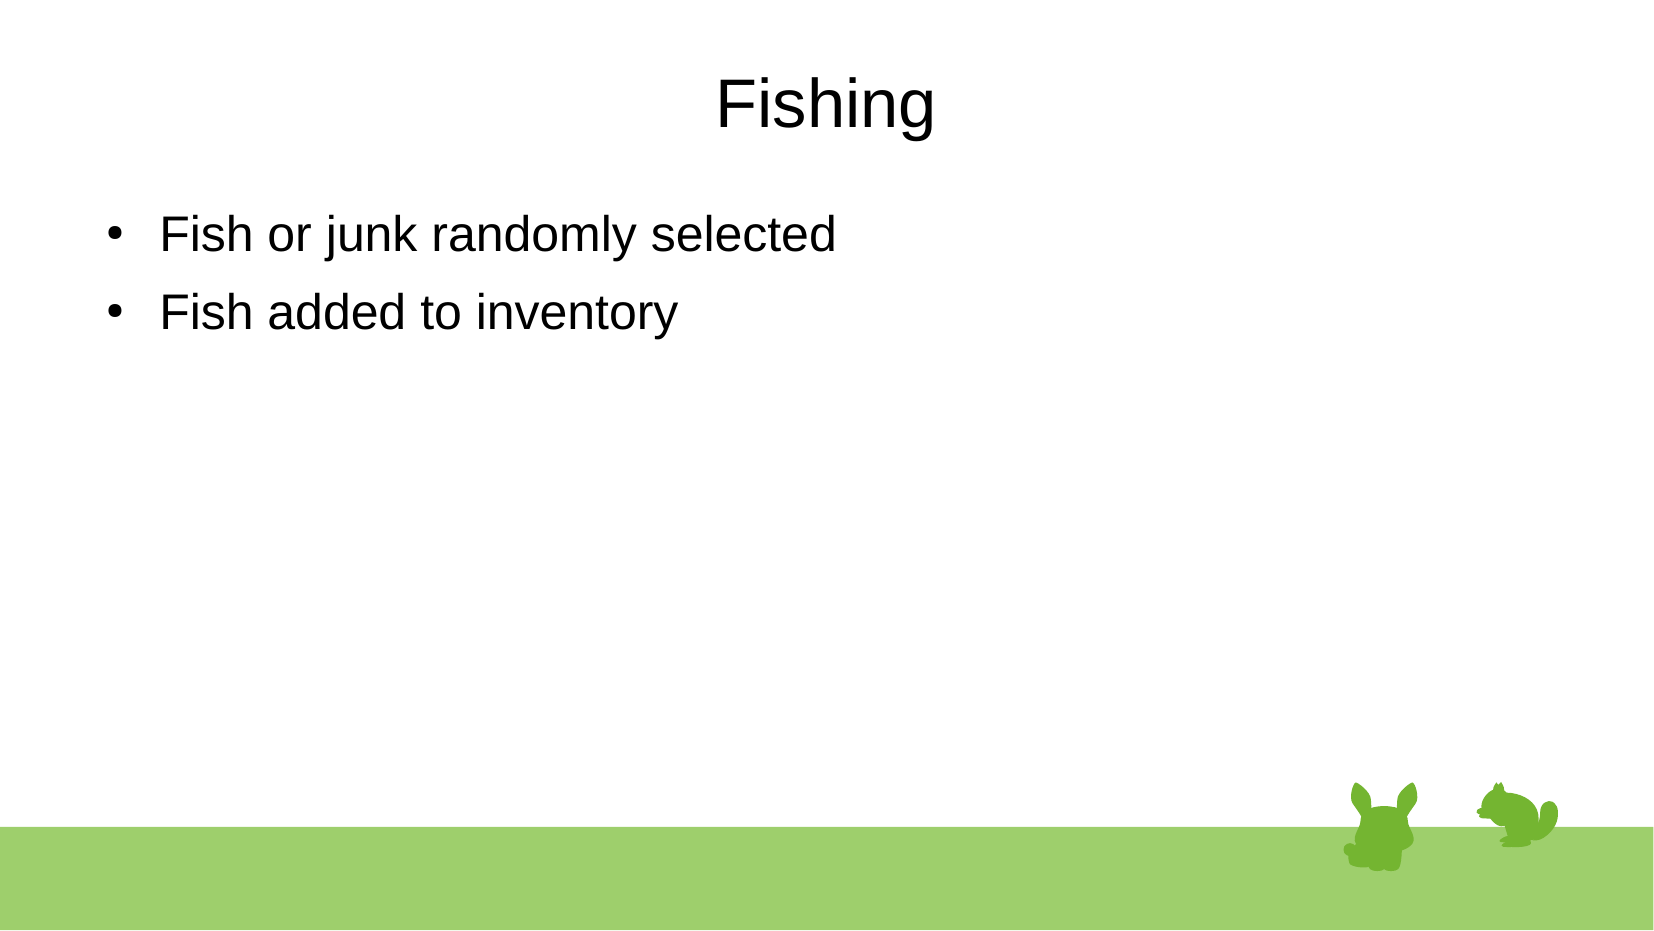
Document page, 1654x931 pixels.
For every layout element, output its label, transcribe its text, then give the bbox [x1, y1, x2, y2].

title Fishing [88, 29, 1565, 178]
list Fish or junk randomly selected Fish added to inventory [88, 206, 1565, 739]
